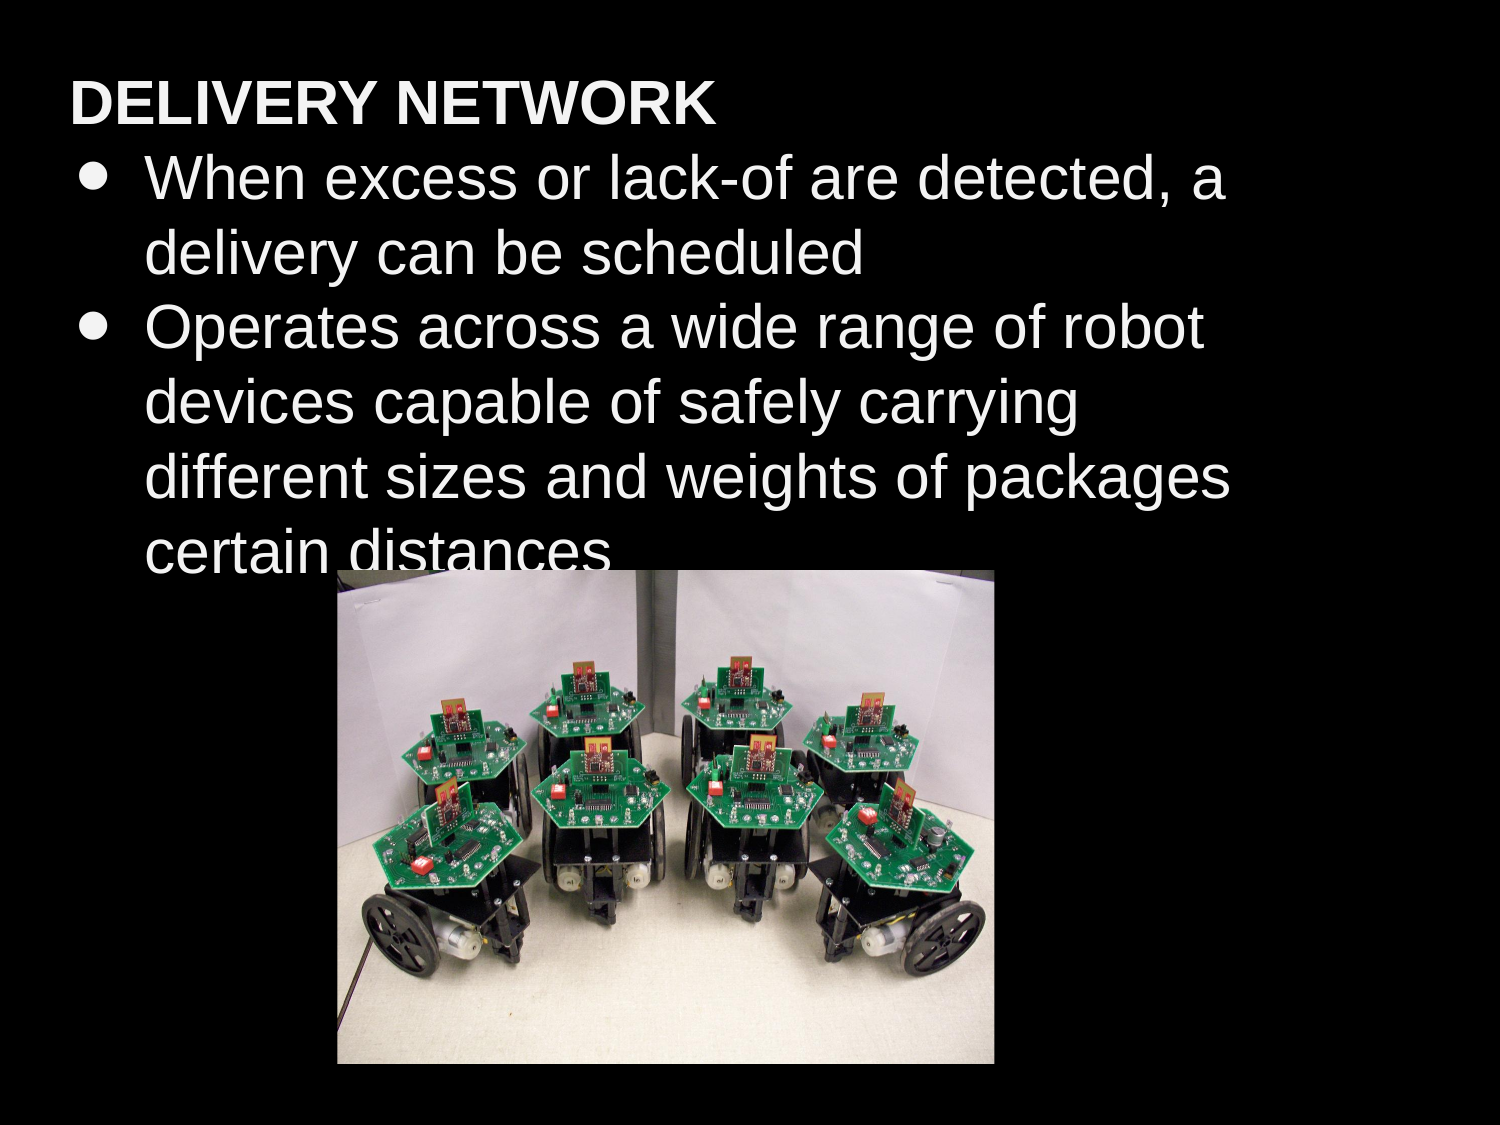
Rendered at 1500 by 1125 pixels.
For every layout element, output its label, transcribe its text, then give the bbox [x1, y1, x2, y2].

text_box DELIVERY NETWORK When excess or lack-of are detected, a delivery can be scheduled Operates across a wide range of robot devices capable of safely carrying different sizes and weights of packages certain distances [54, 46, 1278, 467]
text_box [337, 570, 995, 1064]
